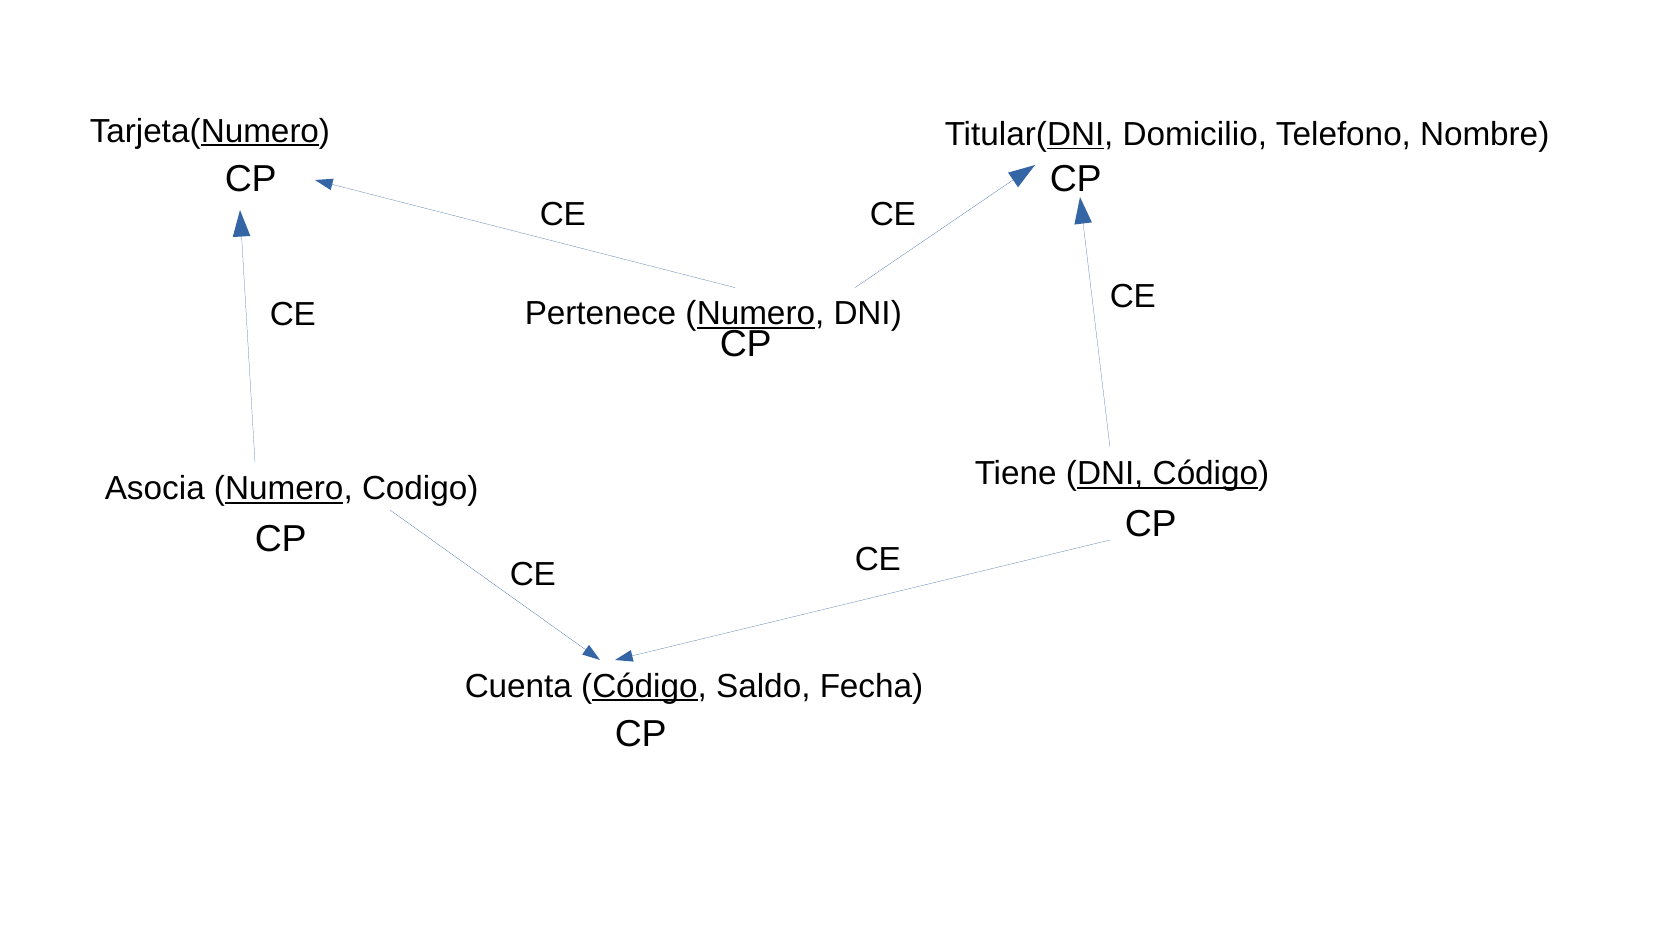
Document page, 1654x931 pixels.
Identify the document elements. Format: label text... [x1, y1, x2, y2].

text_box CP [1110, 495, 1216, 556]
text_box CP [705, 315, 811, 376]
text_box Pertenece (Numero, DNI) [510, 287, 1096, 340]
text_box CE [855, 188, 946, 241]
text_box Cuenta (Código, Saldo, Fecha) [450, 660, 1036, 712]
text_box CE [495, 548, 586, 601]
text_box Titular(DNI, Domicilio, Telefono, Nombre) [930, 108, 1606, 198]
text_box CP [600, 705, 706, 766]
text_box Asocia (Numero, Codigo) [90, 462, 676, 515]
text_box CE [525, 188, 616, 241]
text_box CE [1095, 270, 1186, 322]
text_box CP [210, 150, 316, 211]
text_box Tiene (DNI, Código) [960, 447, 1546, 500]
text_box CE [840, 533, 931, 586]
text_box CP [1035, 150, 1141, 211]
text_box CE [255, 288, 346, 341]
text_box Tarjeta(Numero) [75, 105, 571, 157]
text_box Titular(DNI, Domicilio, Telefono, Nombre) [989, 167, 1035, 198]
text_box CP [240, 510, 346, 571]
